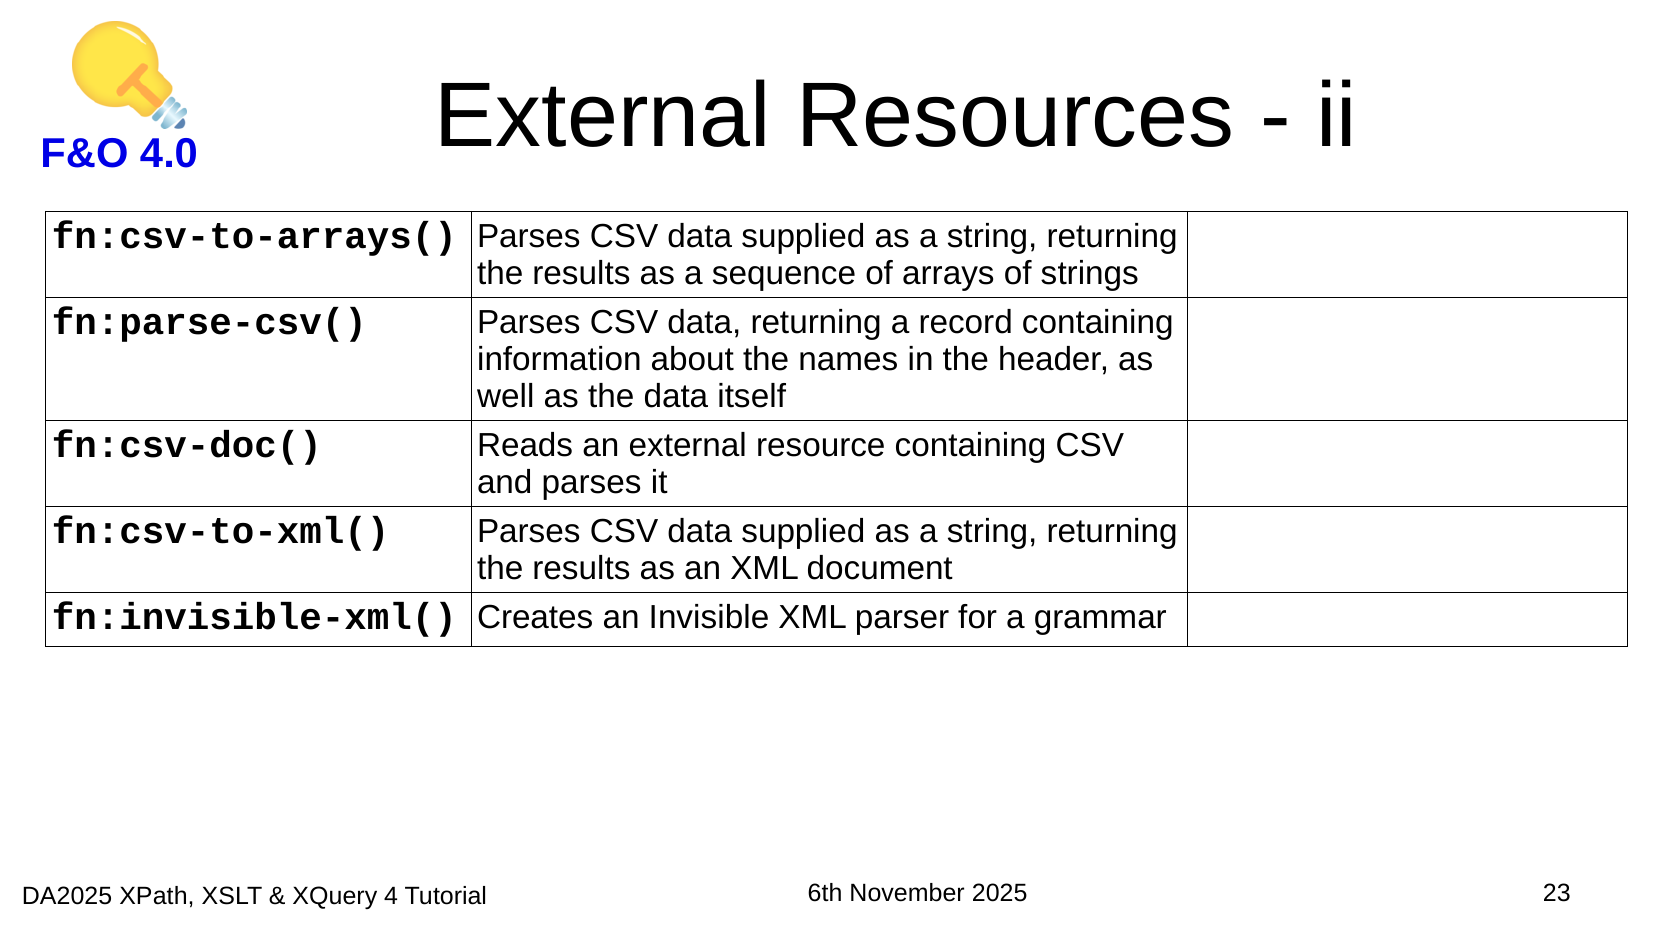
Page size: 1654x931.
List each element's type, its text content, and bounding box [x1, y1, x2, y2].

table_cell [1188, 507, 1627, 592]
table_cell [1188, 421, 1627, 506]
table_cell [1188, 298, 1627, 420]
picture [72, 21, 187, 129]
table_cell Parses CSV data supplied as a string, returning the results as an XML document [472, 507, 1187, 592]
table_header [1188, 212, 1627, 297]
table_cell fn:csv-doc() [46, 421, 471, 506]
table_header fn:csv-to-arrays() [46, 212, 471, 297]
title External Resources - ii [222, 37, 1571, 193]
table_cell fn:parse-csv() [46, 298, 471, 420]
table_header Parses CSV data supplied as a string, returning the results as a sequence of arrays of strings [472, 212, 1187, 297]
table_cell Parses CSV data, returning a record containing information about the names in the header, as well as the data itself [472, 298, 1187, 420]
table_cell Reads an external resource containing CSV and parses it [472, 421, 1187, 506]
table_cell [1188, 593, 1627, 646]
table_cell fn:csv-to-xml() [46, 507, 471, 592]
table_cell Creates an Invisible XML parser for a grammar [472, 593, 1187, 646]
table_cell fn:invisible-xml() [46, 593, 471, 646]
